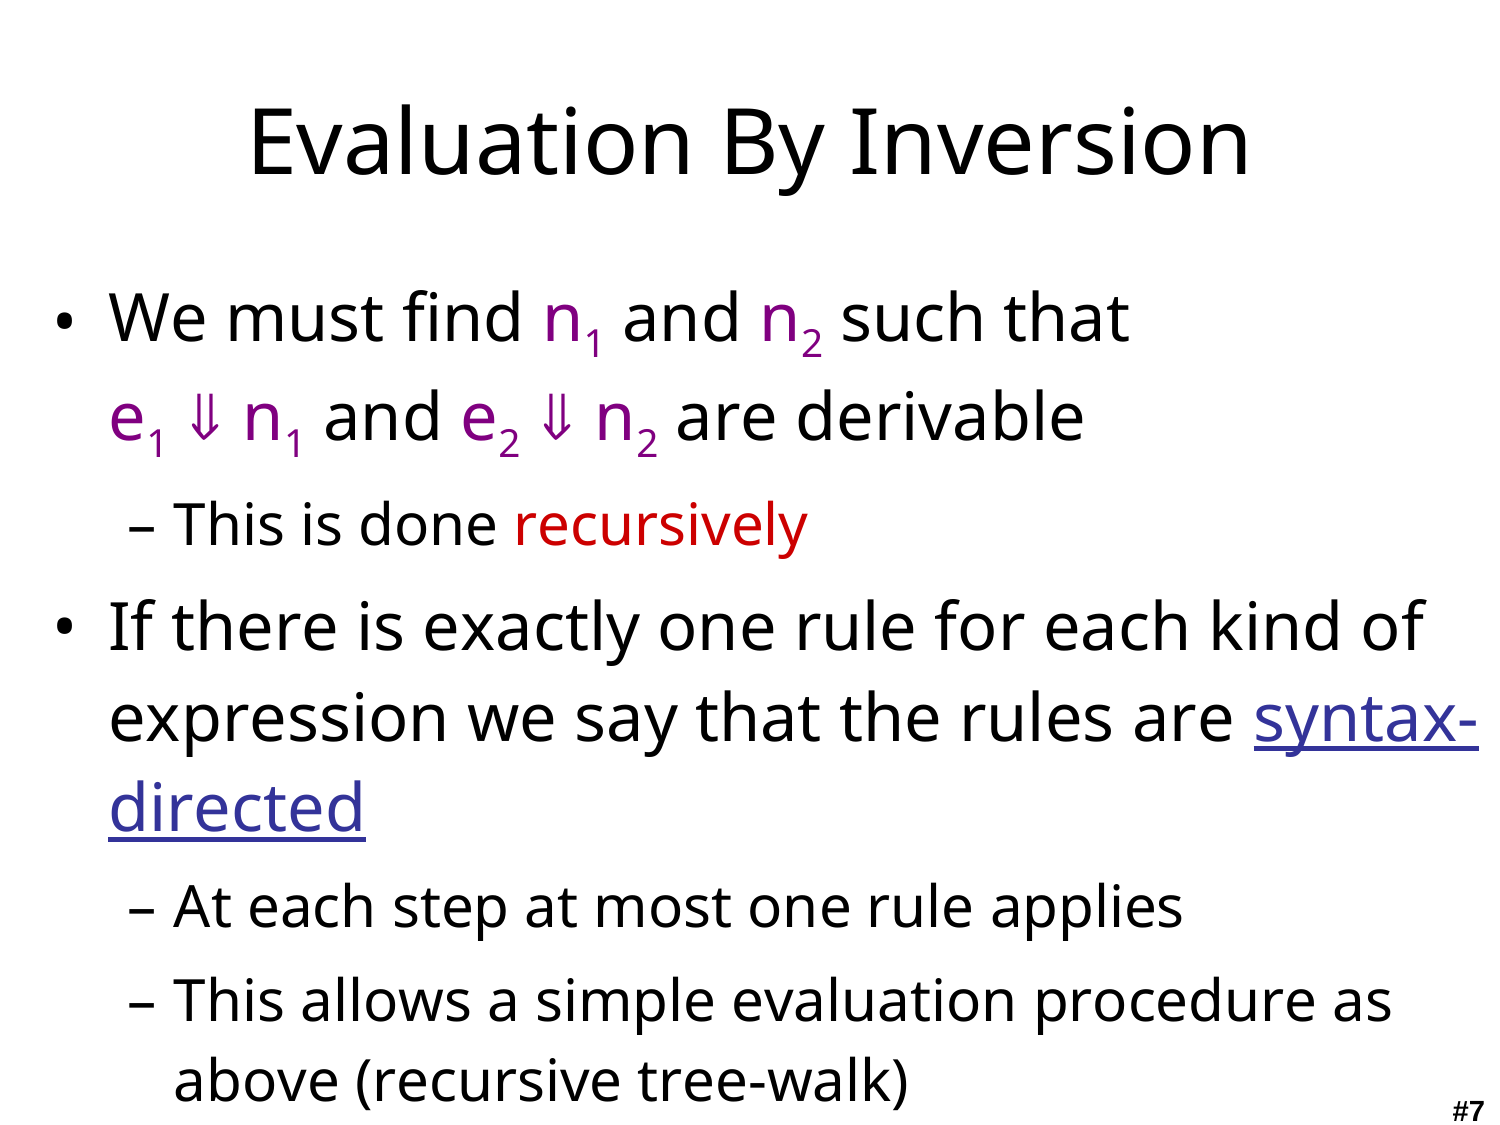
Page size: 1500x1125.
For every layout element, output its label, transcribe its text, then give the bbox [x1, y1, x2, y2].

list We must find n1 and n2 such that e1  n1 and e2  n2 are derivable This is done recursively If there is exactly one rule for each kind of expression we say that the rules are syntax-directed At each step at most one rule applies This allows a simple evaluation procedure as above (recursive tree-walk) True for our Aexp but not Bexp. [37, 262, 1500, 1125]
title Evaluation By Inversion [75, 45, 1426, 233]
